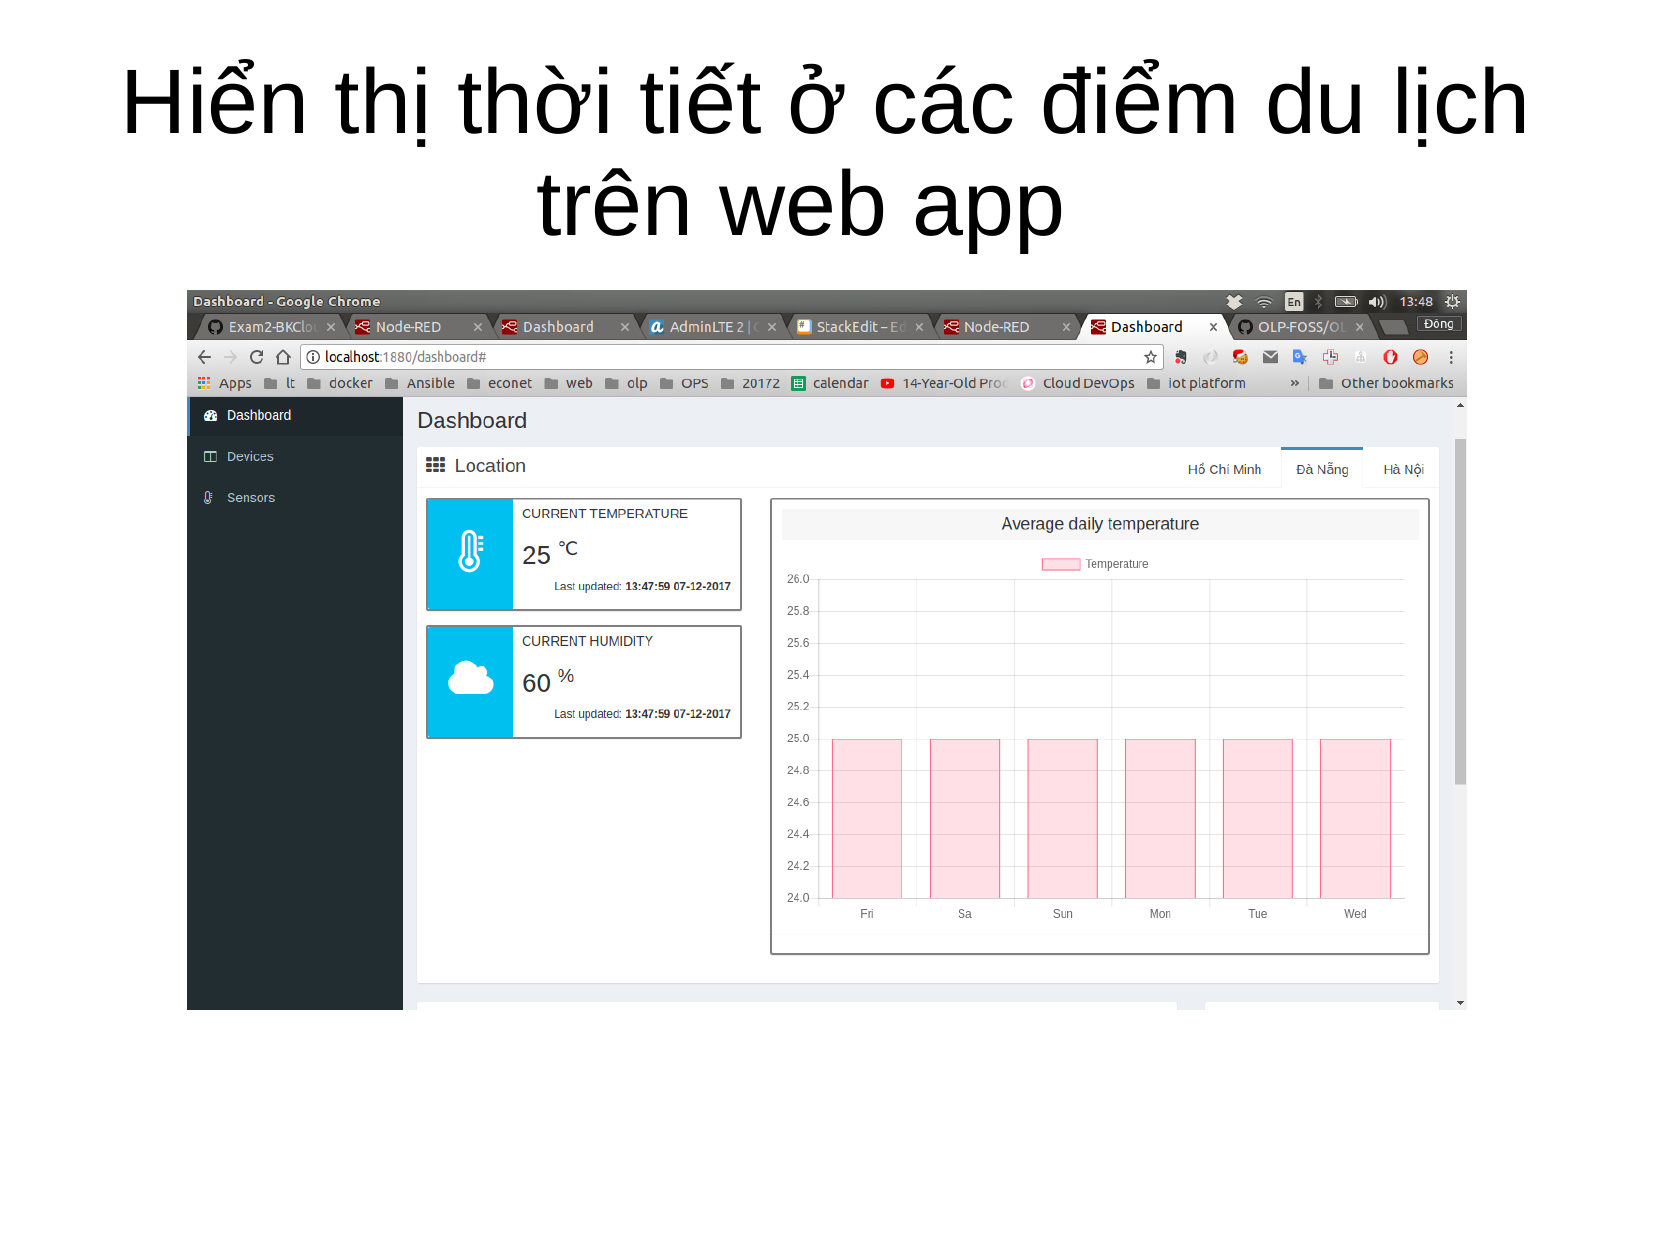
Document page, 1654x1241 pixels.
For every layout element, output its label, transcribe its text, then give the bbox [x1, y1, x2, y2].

title Hiển thị thời tiết ở các điểm du lịch trên web app [82, 49, 1571, 257]
picture [187, 290, 1467, 1010]
